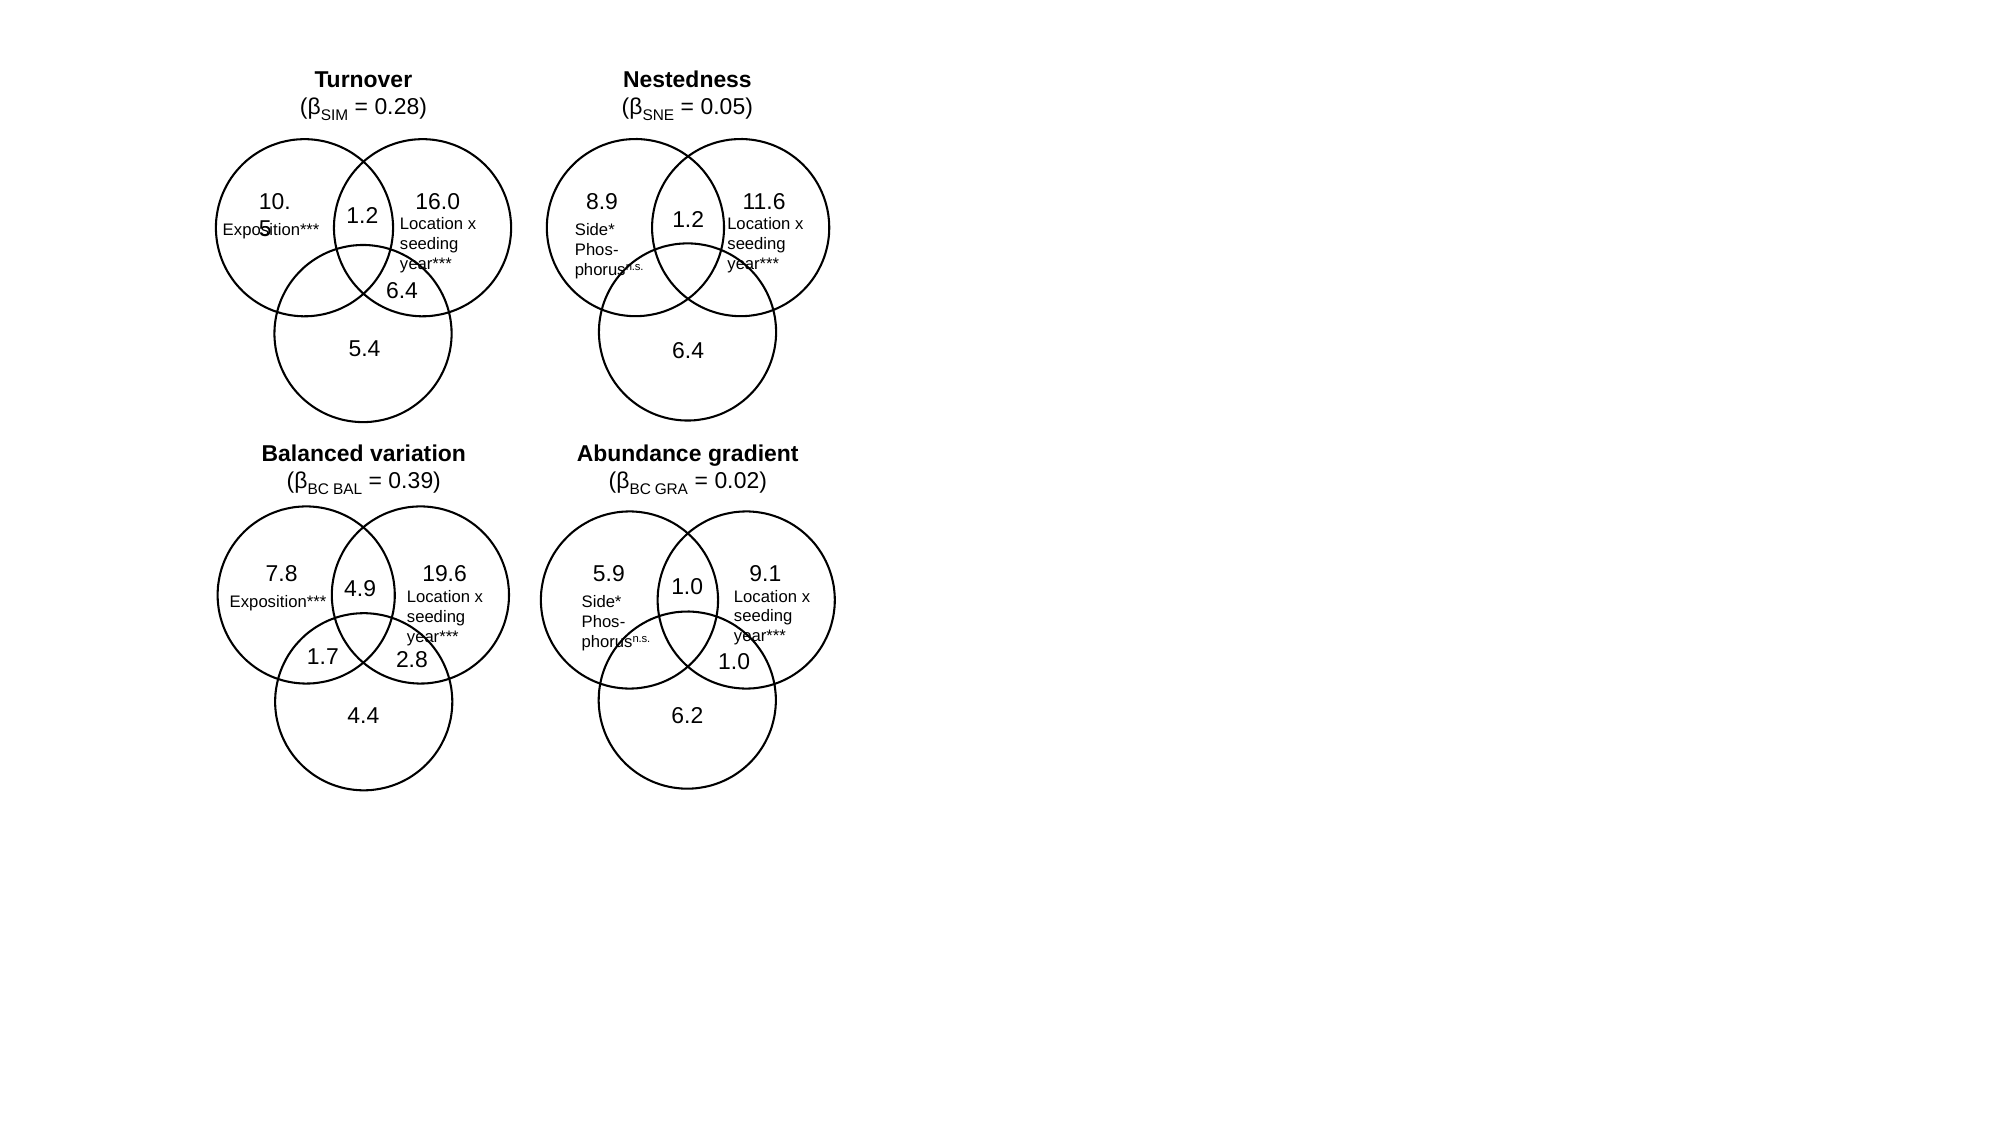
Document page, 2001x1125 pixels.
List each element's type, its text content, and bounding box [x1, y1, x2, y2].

text_box 6.4 [657, 328, 727, 372]
text_box 11.6 [727, 178, 809, 205]
text_box 10.5 [243, 178, 319, 211]
text_box 16.0 [400, 178, 482, 205]
text_box Nestedness (βSNE = 0.05) [527, 57, 867, 128]
text_box Location x seeding year*** [385, 205, 515, 282]
text_box Exposition*** [214, 583, 345, 621]
text_box 5.9 [577, 551, 644, 583]
text_box Side* Phos-phorusn.s. [566, 583, 673, 660]
text_box Side* Phos-phorusn.s. [559, 211, 667, 287]
text_box Location x seeding year*** [712, 205, 843, 282]
text_box 19.6 [407, 551, 489, 577]
text_box Turnover (βSIM = 0.28) [200, 57, 527, 128]
text_box Location x seeding year*** [391, 577, 522, 654]
text_box Location x seeding year*** [719, 577, 849, 654]
text_box Exposition*** [207, 211, 338, 248]
text_box Location x seeding year*** [385, 250, 418, 267]
text_box 6.2 [656, 692, 725, 736]
text_box Balanced variation (βBC BAL = 0.39) [200, 430, 528, 502]
text_box 1.2 [657, 197, 725, 241]
text_box Location x seeding year*** [719, 619, 748, 639]
text_box 6.4 [370, 267, 439, 311]
text_box Side* Phos-phorusn.s. [611, 614, 673, 660]
text_box 1.2 [331, 193, 399, 237]
text_box Abundance gradient (βBC GRA = 0.02) [528, 430, 868, 502]
text_box 1.0 [656, 564, 724, 608]
text_box 8.9 [571, 178, 637, 211]
text_box 5.4 [333, 325, 402, 369]
text_box Side* Phos-phorusn.s. [613, 248, 667, 287]
text_box 4.4 [332, 692, 401, 736]
text_box 9.1 [734, 551, 816, 577]
text_box Location x seeding year*** [712, 249, 758, 282]
text_box 4.9 [329, 566, 397, 609]
text_box 2.8 [381, 637, 449, 681]
text_box 1.7 [291, 633, 360, 677]
text_box 7.8 [250, 551, 317, 583]
text_box 1.0 [703, 639, 771, 683]
text_box Location x seeding year*** [391, 619, 421, 637]
